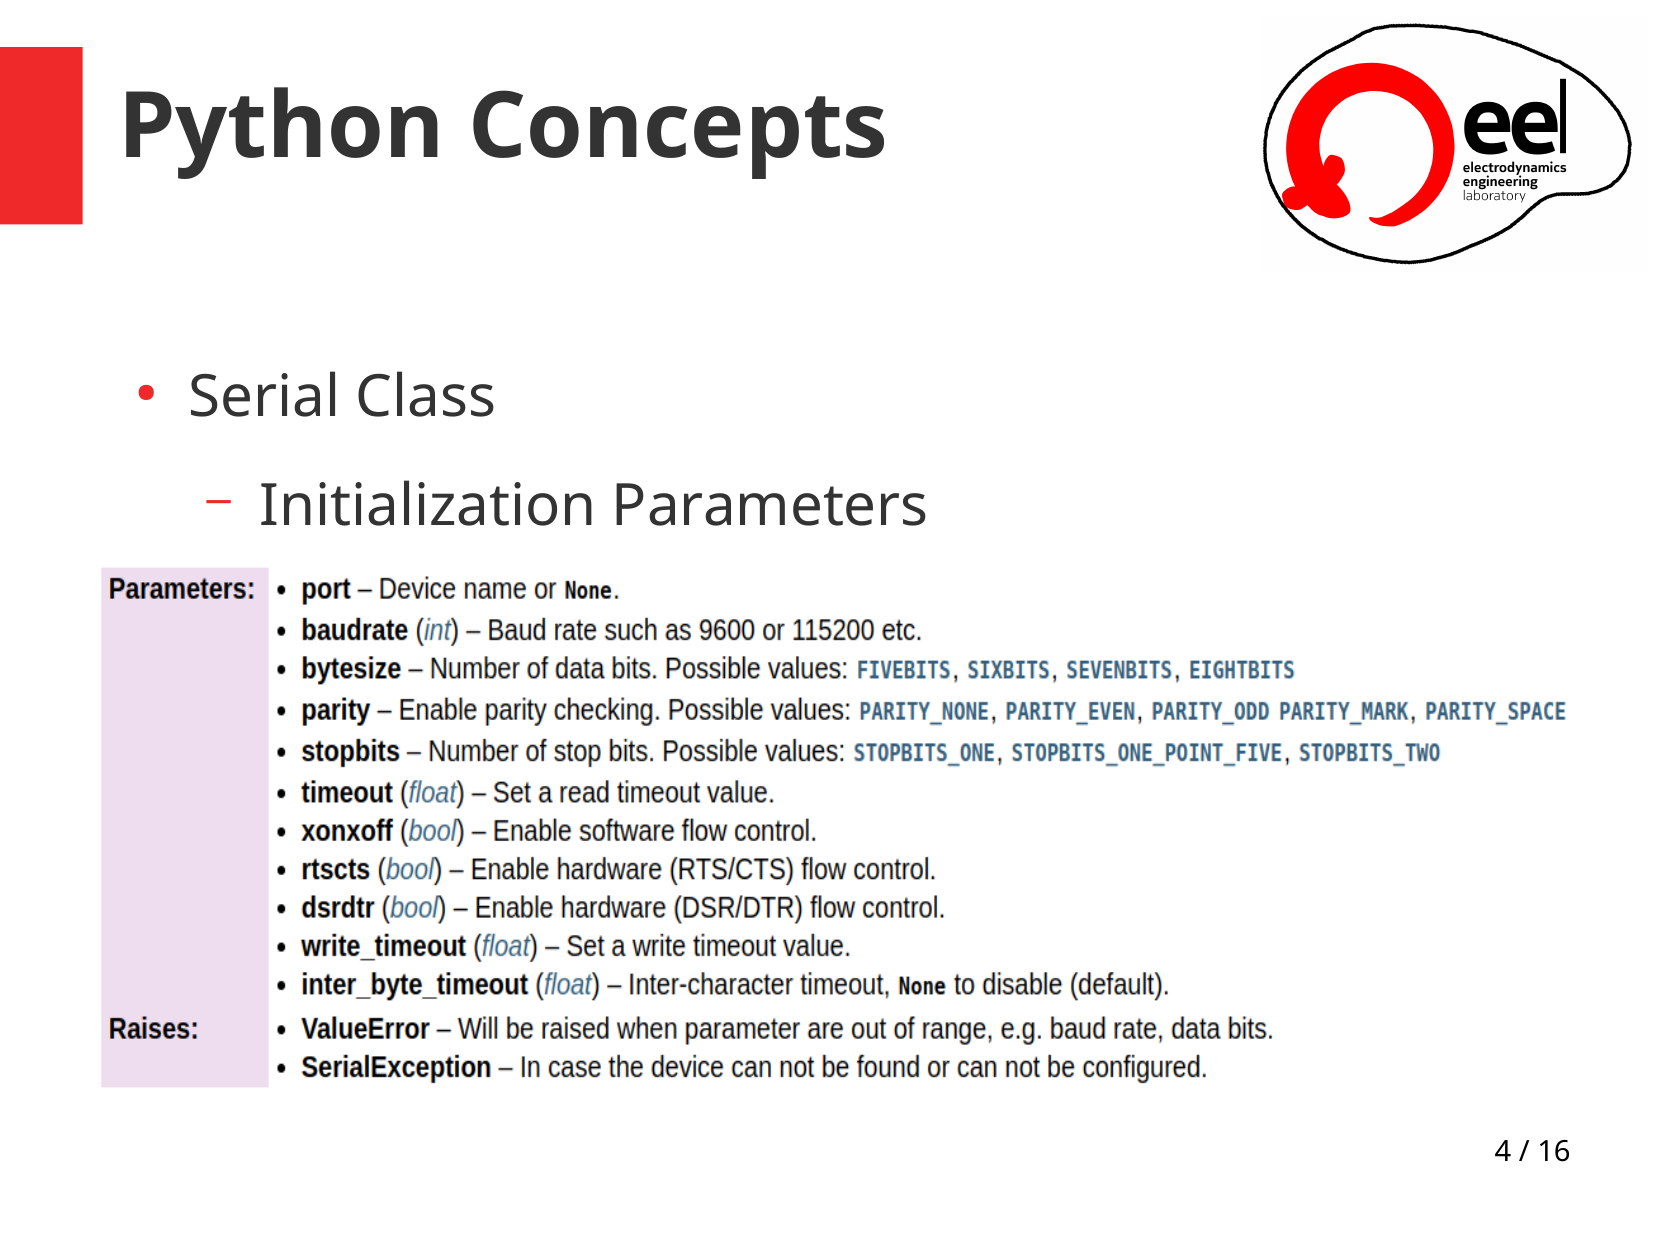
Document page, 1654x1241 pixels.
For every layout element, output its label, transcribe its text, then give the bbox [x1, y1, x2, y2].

picture [90, 562, 1571, 1096]
picture [1260, 15, 1648, 274]
title Python Concepts [118, 49, 1260, 257]
list Serial Class Initialization Parameters [118, 354, 1546, 562]
